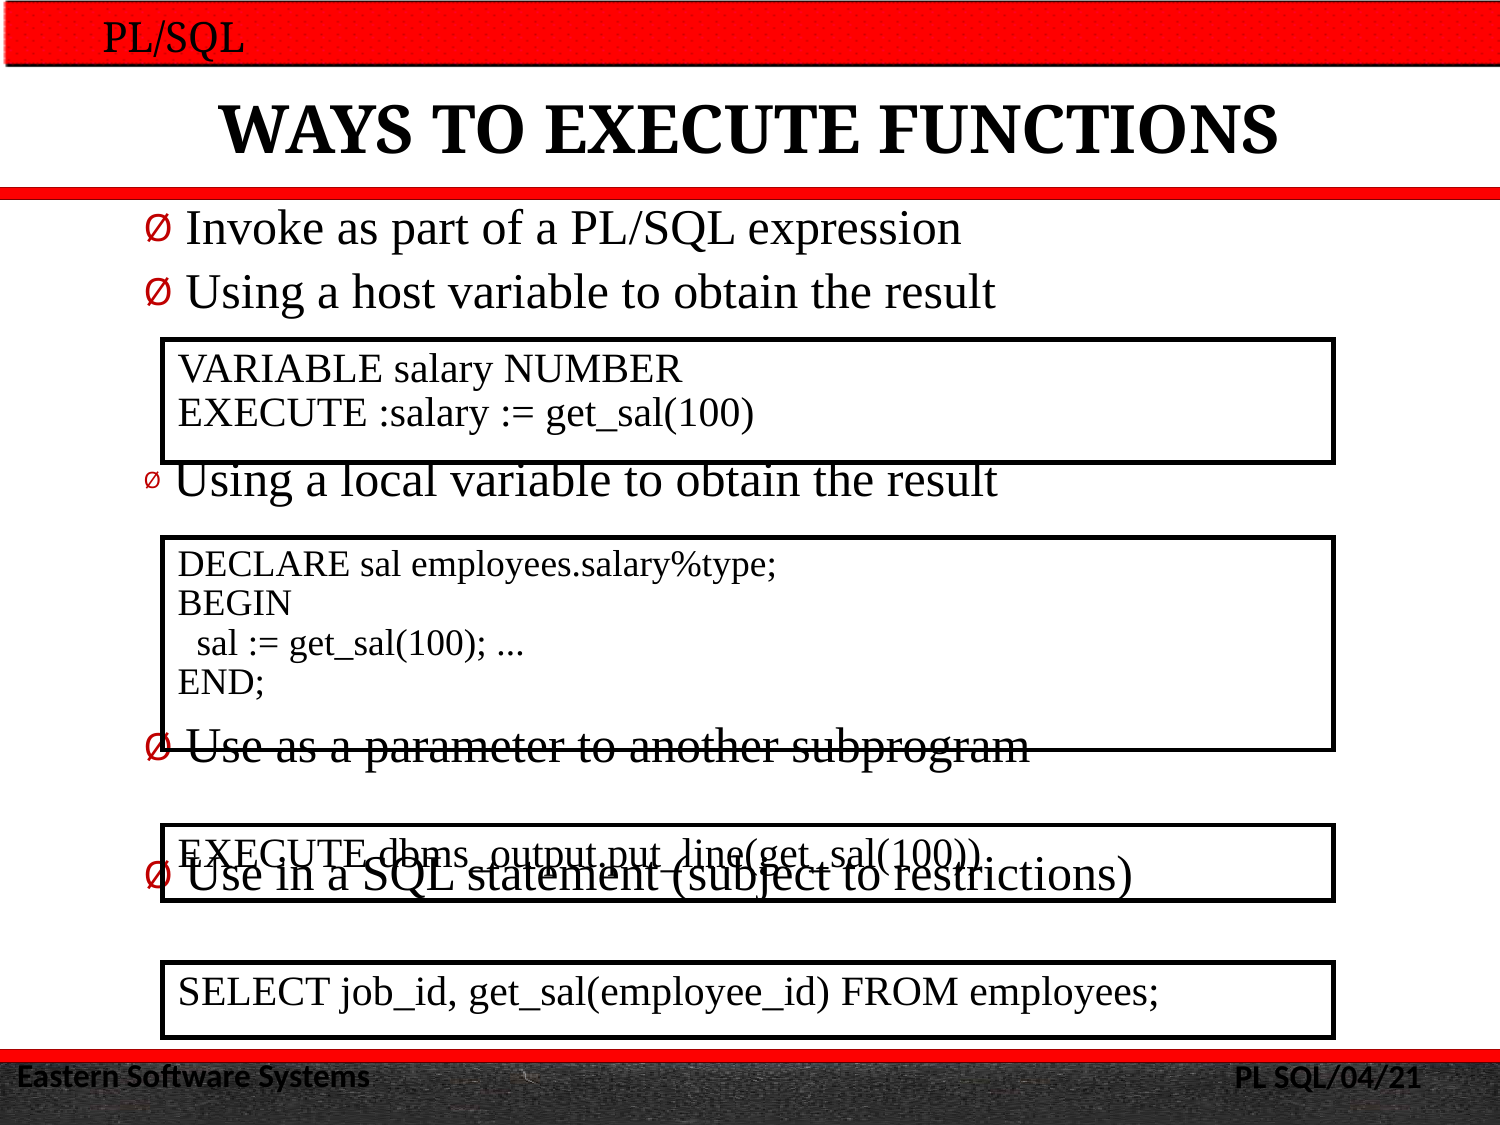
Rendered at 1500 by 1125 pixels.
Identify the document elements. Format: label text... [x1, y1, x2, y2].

text_box PL SQL/04/21 [379, 1056, 1500, 1125]
picture [0, 187, 1500, 200]
text_box WAYS TO EXECUTE FUNCTIONS [0, 75, 1500, 181]
text_box VARIABLE salary NUMBER EXECUTE :salary := get_sal(100) [162, 339, 1334, 463]
text_box EXECUTE dbms_output.put_line(get_sal(100)) [162, 825, 1334, 901]
picture [0, 1050, 1500, 1125]
text_box DECLARE sal employees.salary%type; BEGIN sal := get_sal(100); ... END; [162, 537, 1334, 750]
text_box SELECT job_id, get_sal(employee_id) FROM employees; [162, 962, 1334, 1038]
text_box PL/SQL [87, 0, 288, 72]
picture [0, 0, 87, 69]
text_box Eastern Software Systems [2, 1054, 386, 1103]
text_box Invoke as part of a PL/SQL expression Using a host variable to obtain the result Using a local variable to obtain the result Use as a parameter to another subprogram Use in a SQL statement (subject to restrictions) [141, 200, 1351, 1001]
picture [288, 0, 1500, 69]
